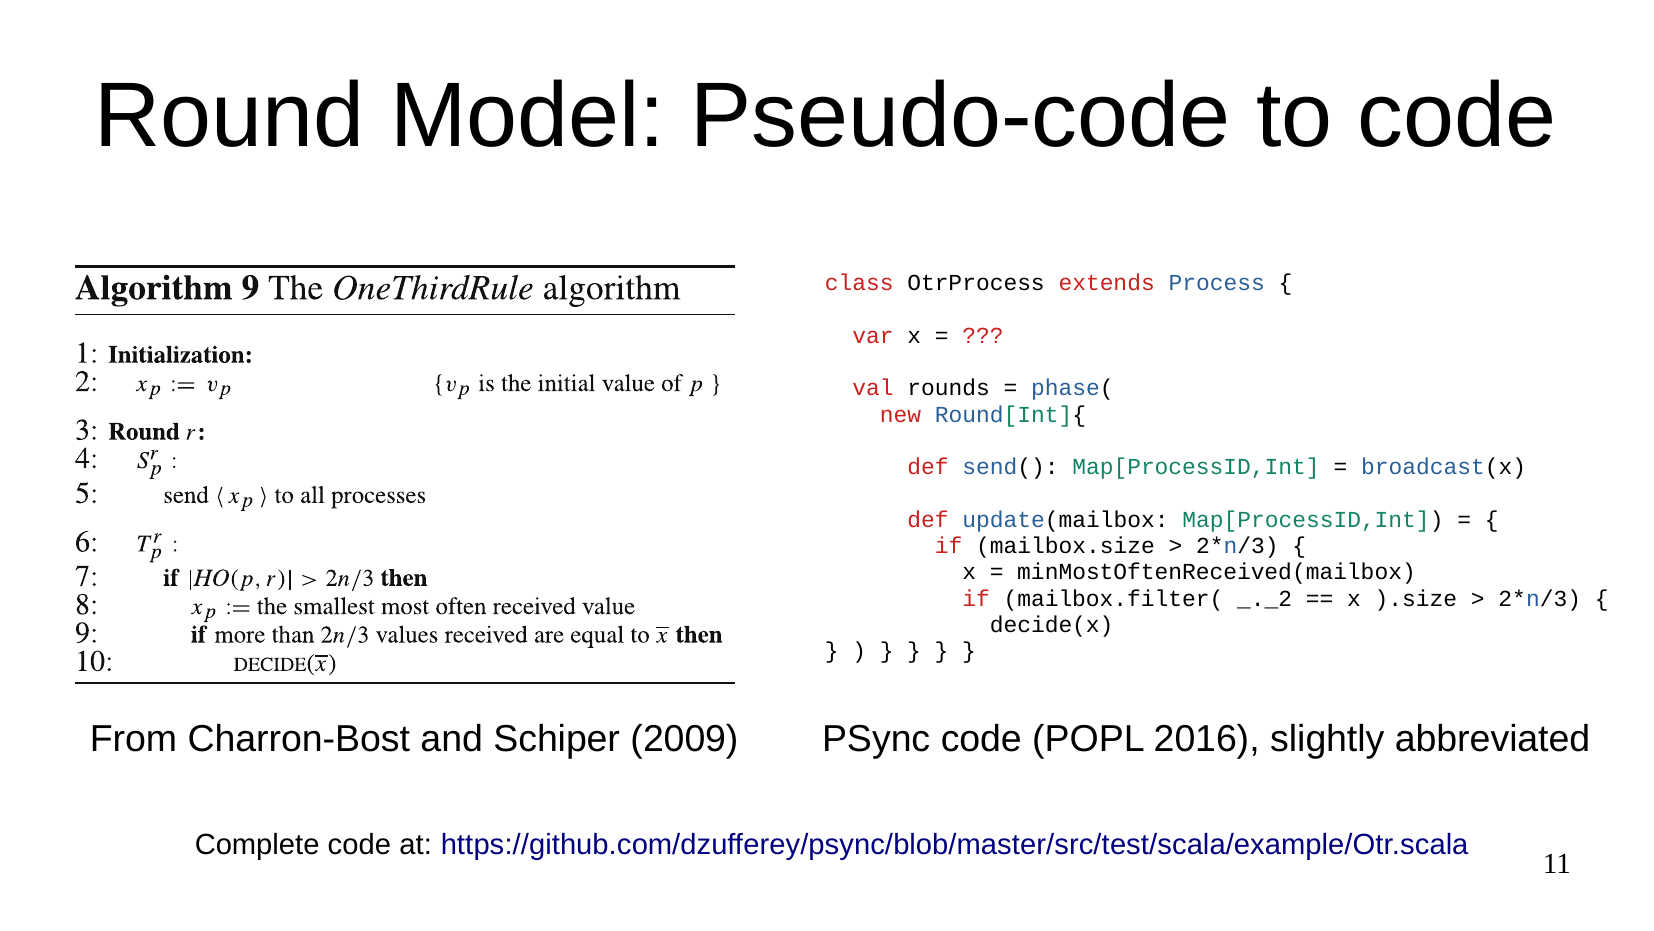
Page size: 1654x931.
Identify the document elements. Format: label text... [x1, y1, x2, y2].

text_box class OtrProcess extends Process { var x = ??? val rounds = phase( new Round[Int]{ def send(): Map[ProcessID,Int] = broadcast(x) def update(mailbox: Map[ProcessID,Int]) = { if (mailbox.size > 2*n/3) { x = minMostOftenReceived(mailbox) if (mailbox.filter( _._2 == x ).size > 2*n/3) { decide(x) } ) } } } } [810, 264, 1632, 700]
title Round Model: Pseudo-code to code [82, 37, 1571, 193]
text_box From Charron-Bost and Schiper (2009) [75, 710, 754, 768]
text_box PSync code (POPL 2016), slightly abbreviated [807, 710, 1621, 810]
text_box Complete code at: https://github.com/dzufferey/psync/blob/master/src/test/scala/example/Otr.scala [180, 820, 1474, 868]
picture [75, 265, 736, 684]
